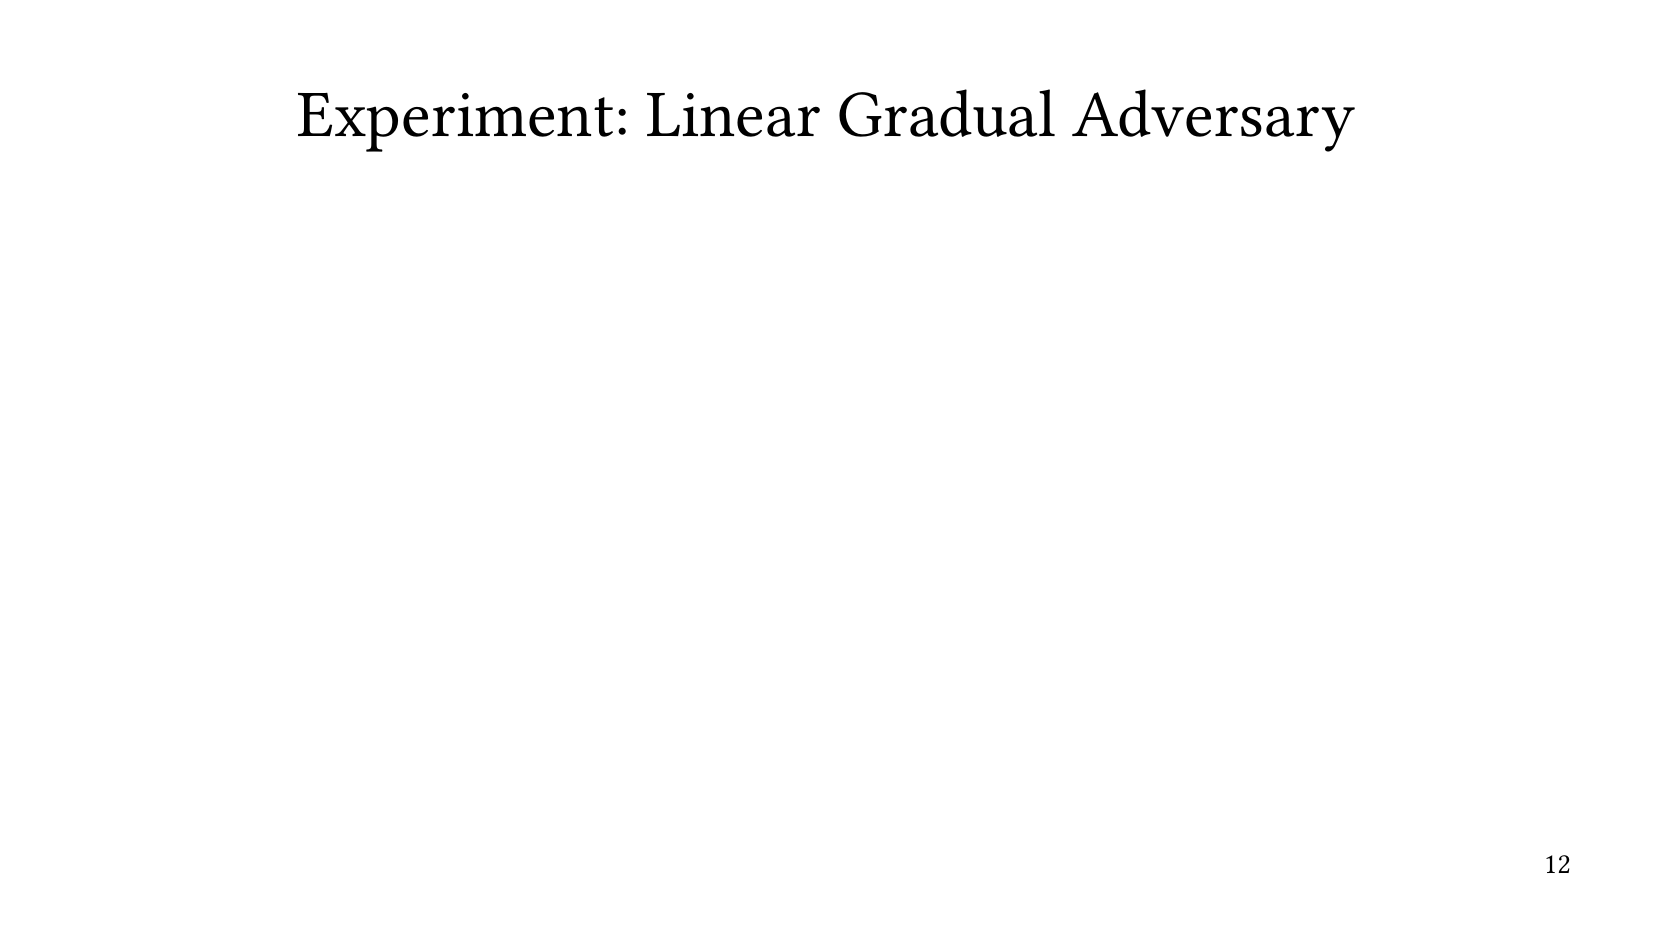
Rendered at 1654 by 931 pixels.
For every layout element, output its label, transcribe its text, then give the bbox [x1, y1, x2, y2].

title Experiment: Linear Gradual Adversary [82, 37, 1571, 193]
